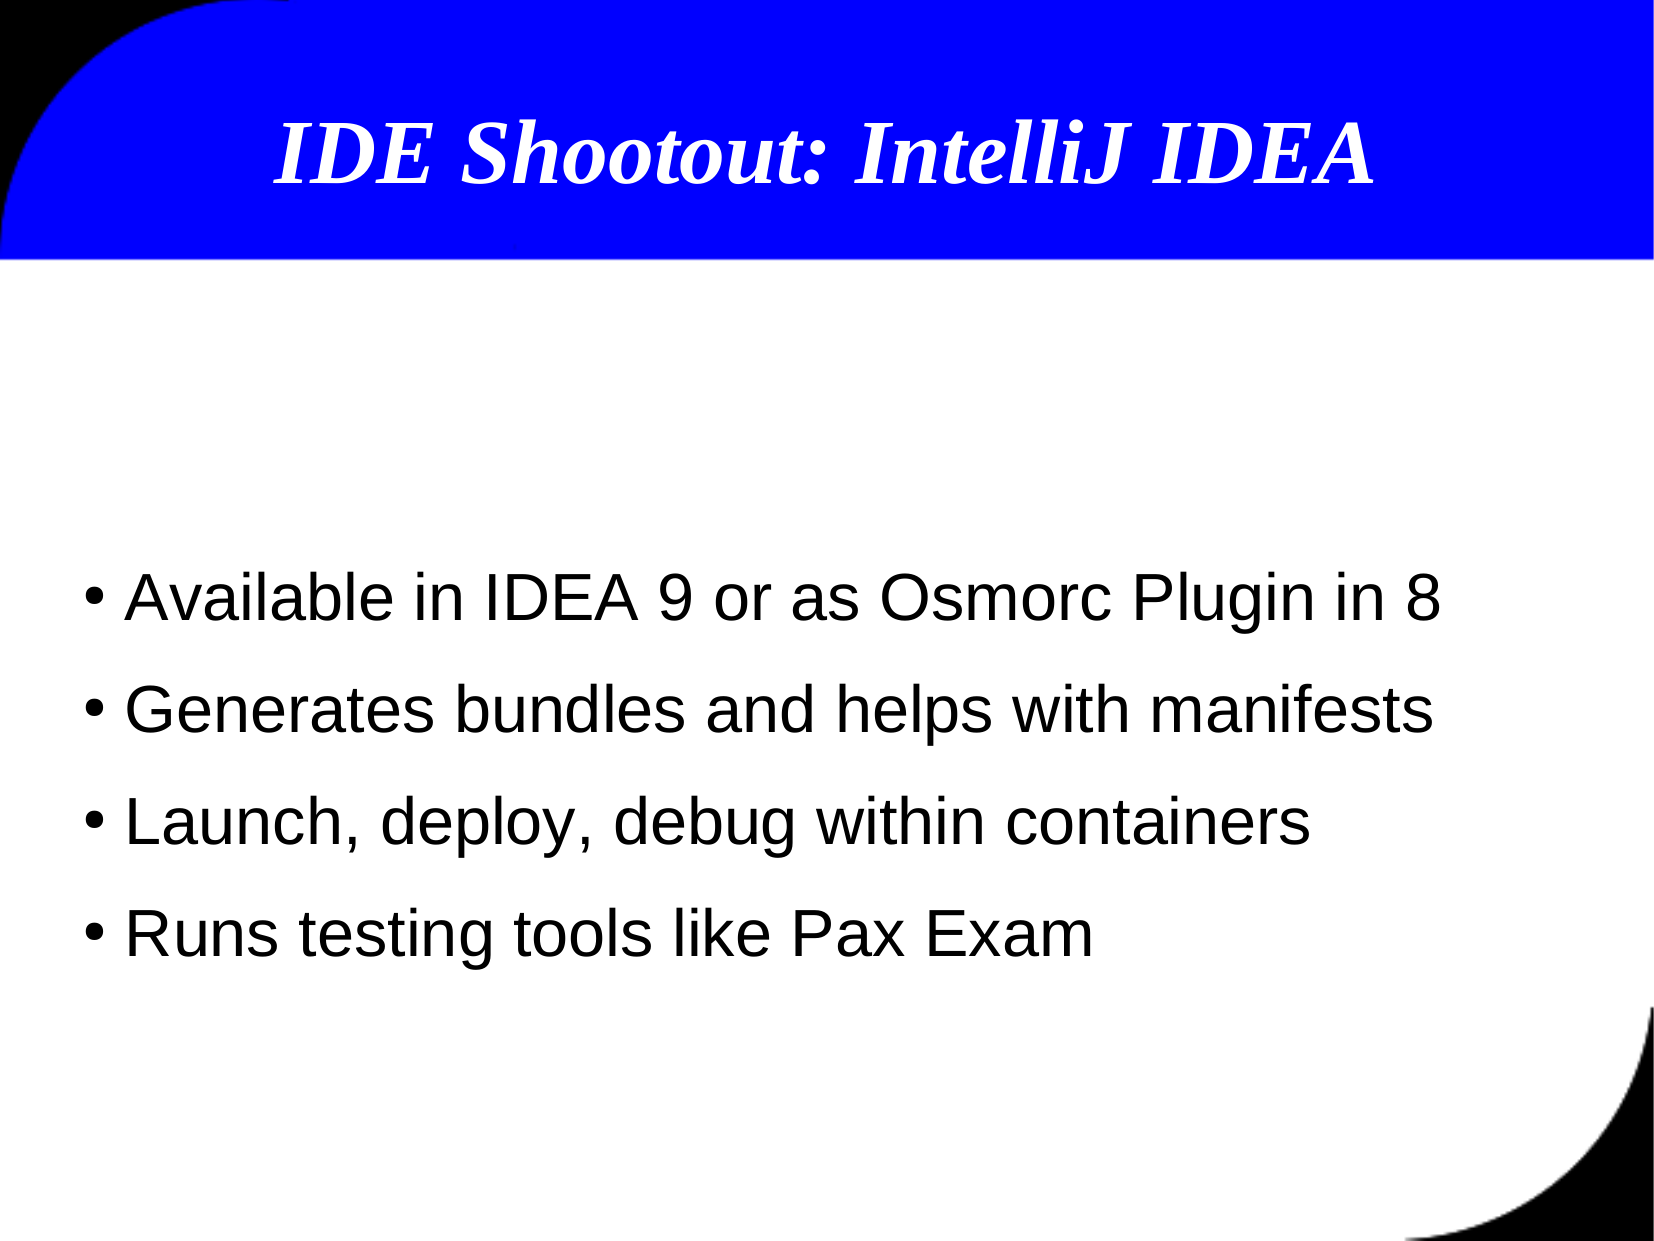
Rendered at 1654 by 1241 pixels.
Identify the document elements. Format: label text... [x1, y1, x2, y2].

subtitle Available in IDEA 9 or as Osmorc Plugin in 8 Generates bundles and helps with manifests Launch, deploy, debug within containers Runs testing tools like Pax Exam [82, 337, 1571, 1157]
picture [0, 0, 1654, 1241]
title IDE Shootout: IntelliJ IDEA [82, 49, 1571, 257]
